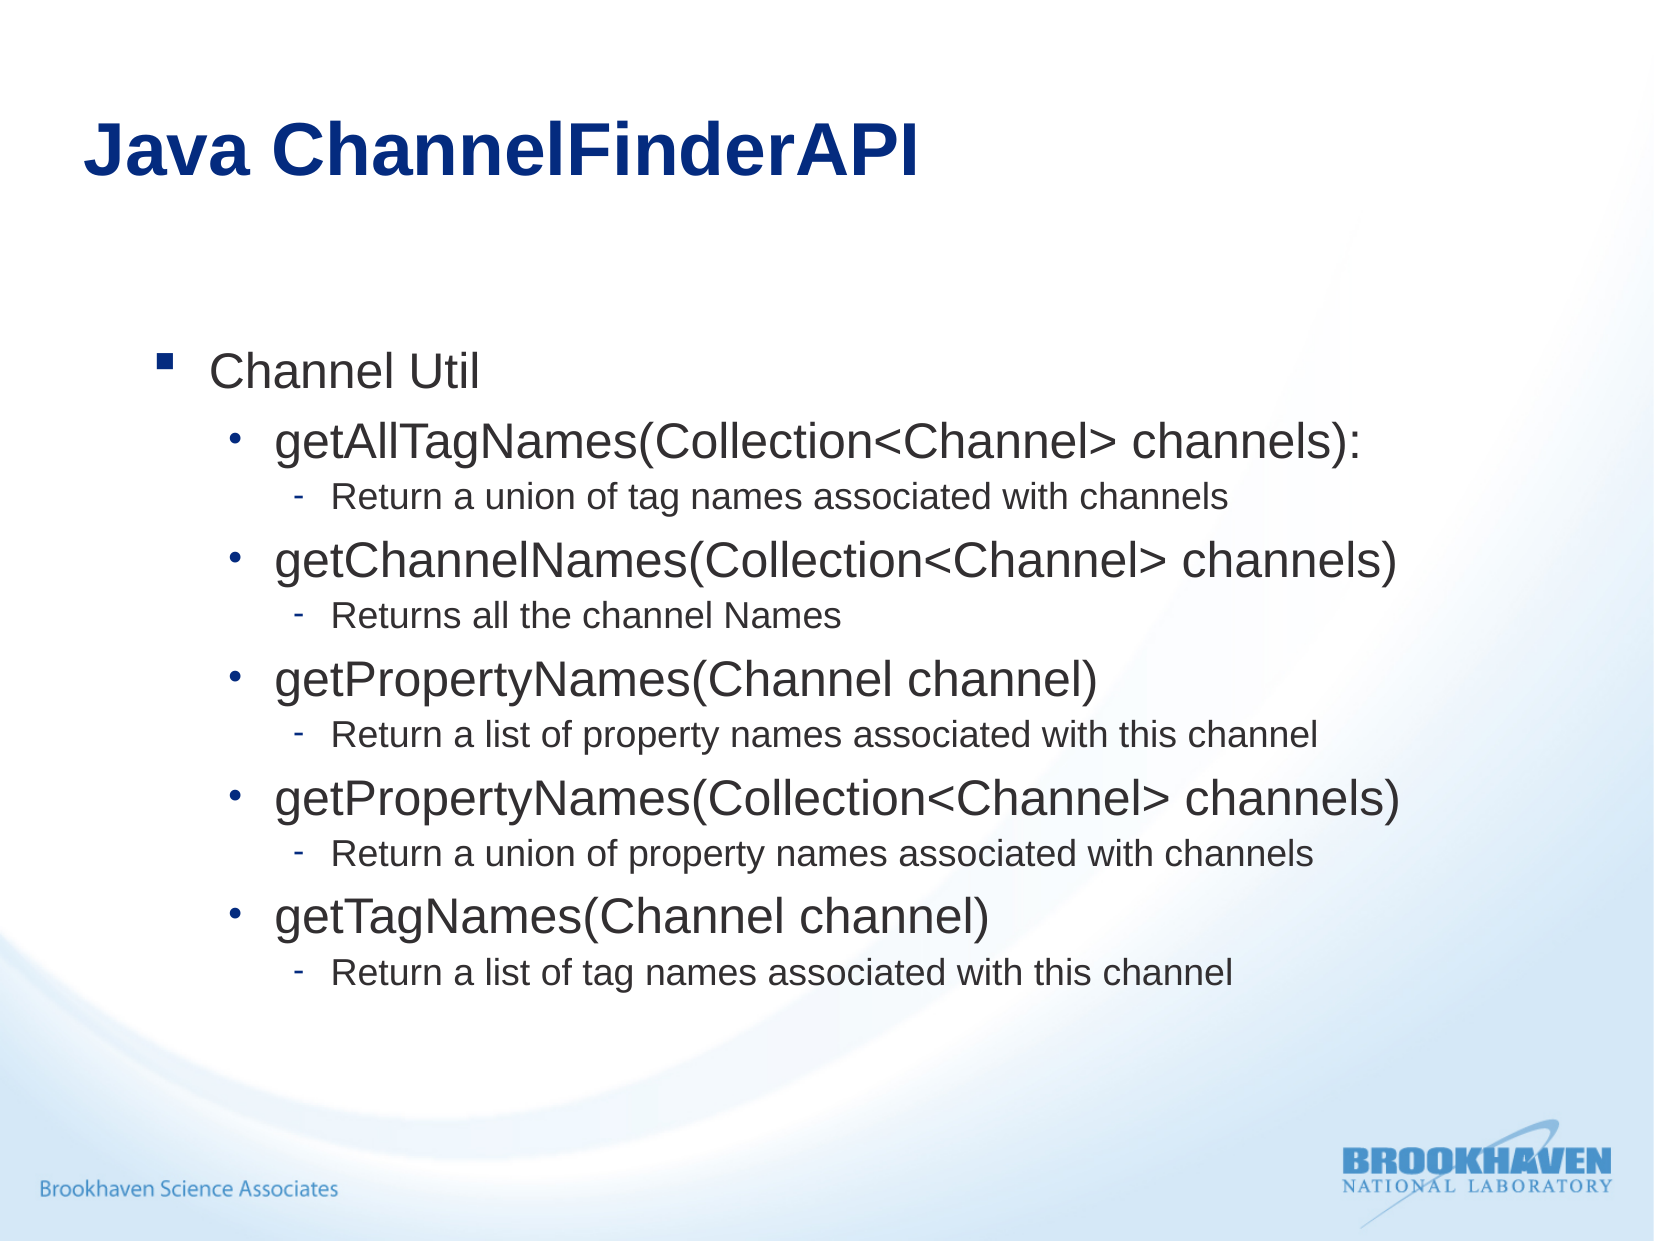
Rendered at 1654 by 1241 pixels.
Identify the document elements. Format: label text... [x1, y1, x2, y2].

picture [0, 0, 1654, 1241]
list Channel Util getAllTagNames(Collection<Channel> channels): Return a union of tag names associated with channels getChannelNames(Collection<Channel> channels) Returns all the channel Names getPropertyNames(Channel channel) Return a list of property names associated with this channel getPropertyNames(Collection<Channel> channels) Return a union of property names associated with channels getTagNames(Channel channel) Return a list of tag names associated with this channel [137, 330, 1516, 1034]
title Java ChannelFinderAPI [68, 54, 1585, 253]
